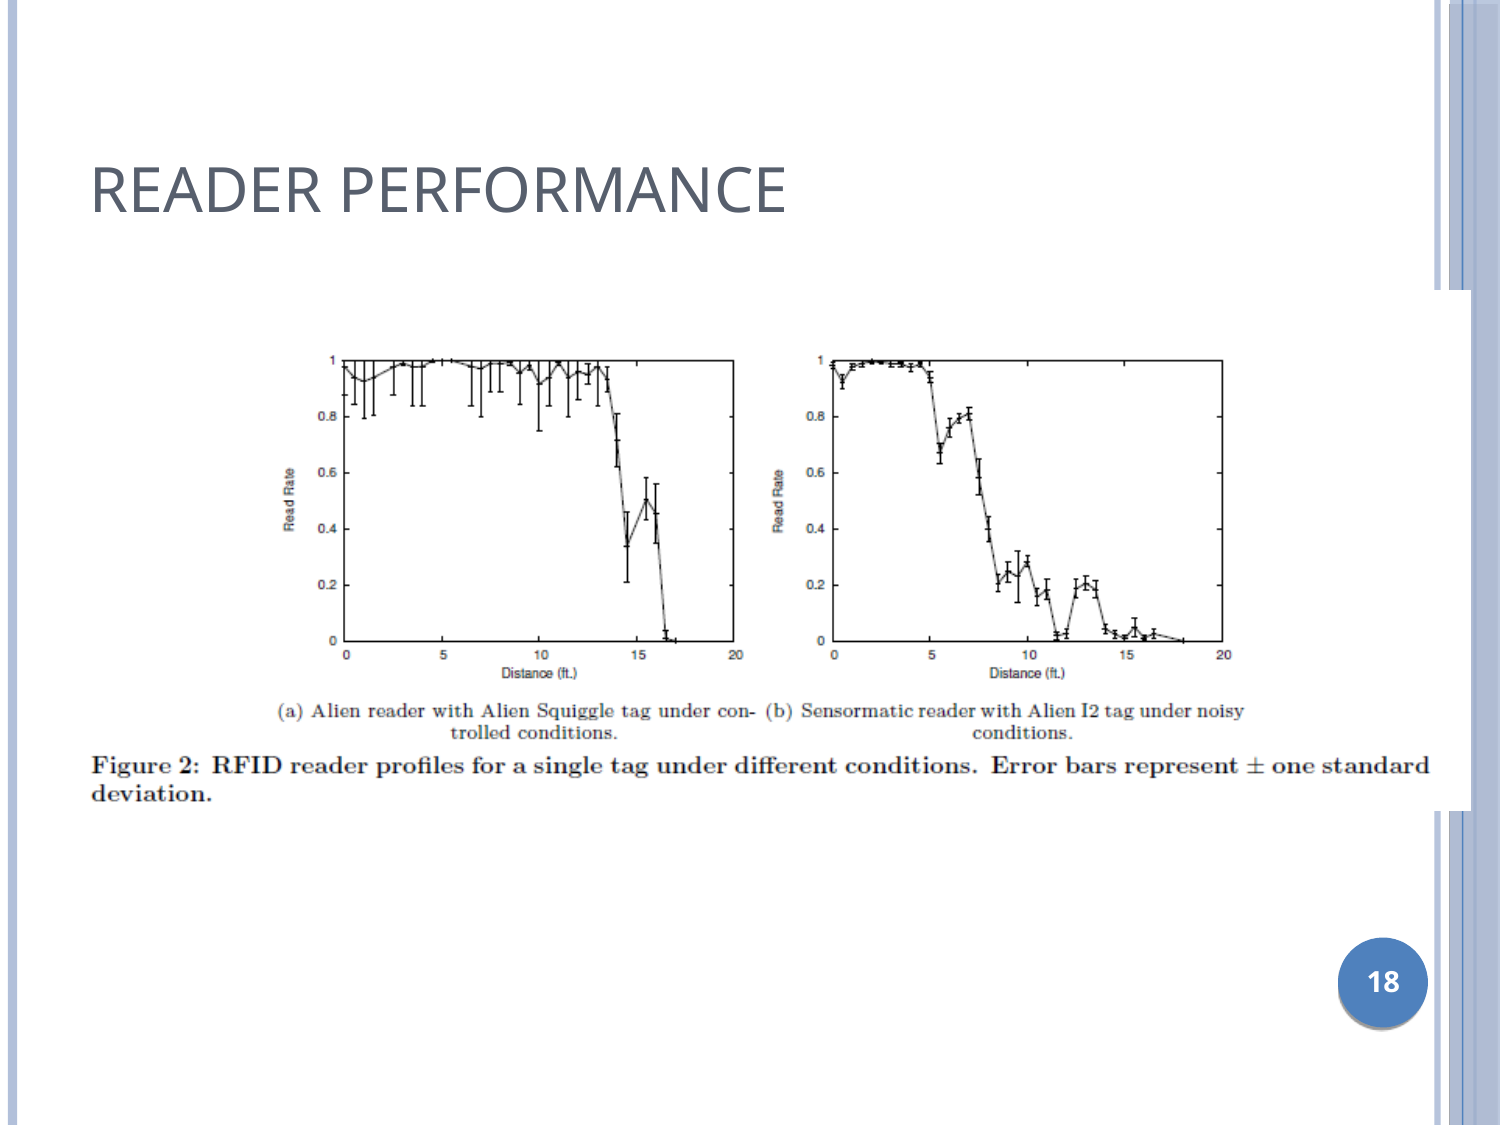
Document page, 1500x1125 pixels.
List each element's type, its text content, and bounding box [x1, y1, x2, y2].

text_box Reader Performance [74, 45, 1300, 233]
picture [29, 290, 1471, 811]
text_box <number> [1333, 940, 1434, 1027]
